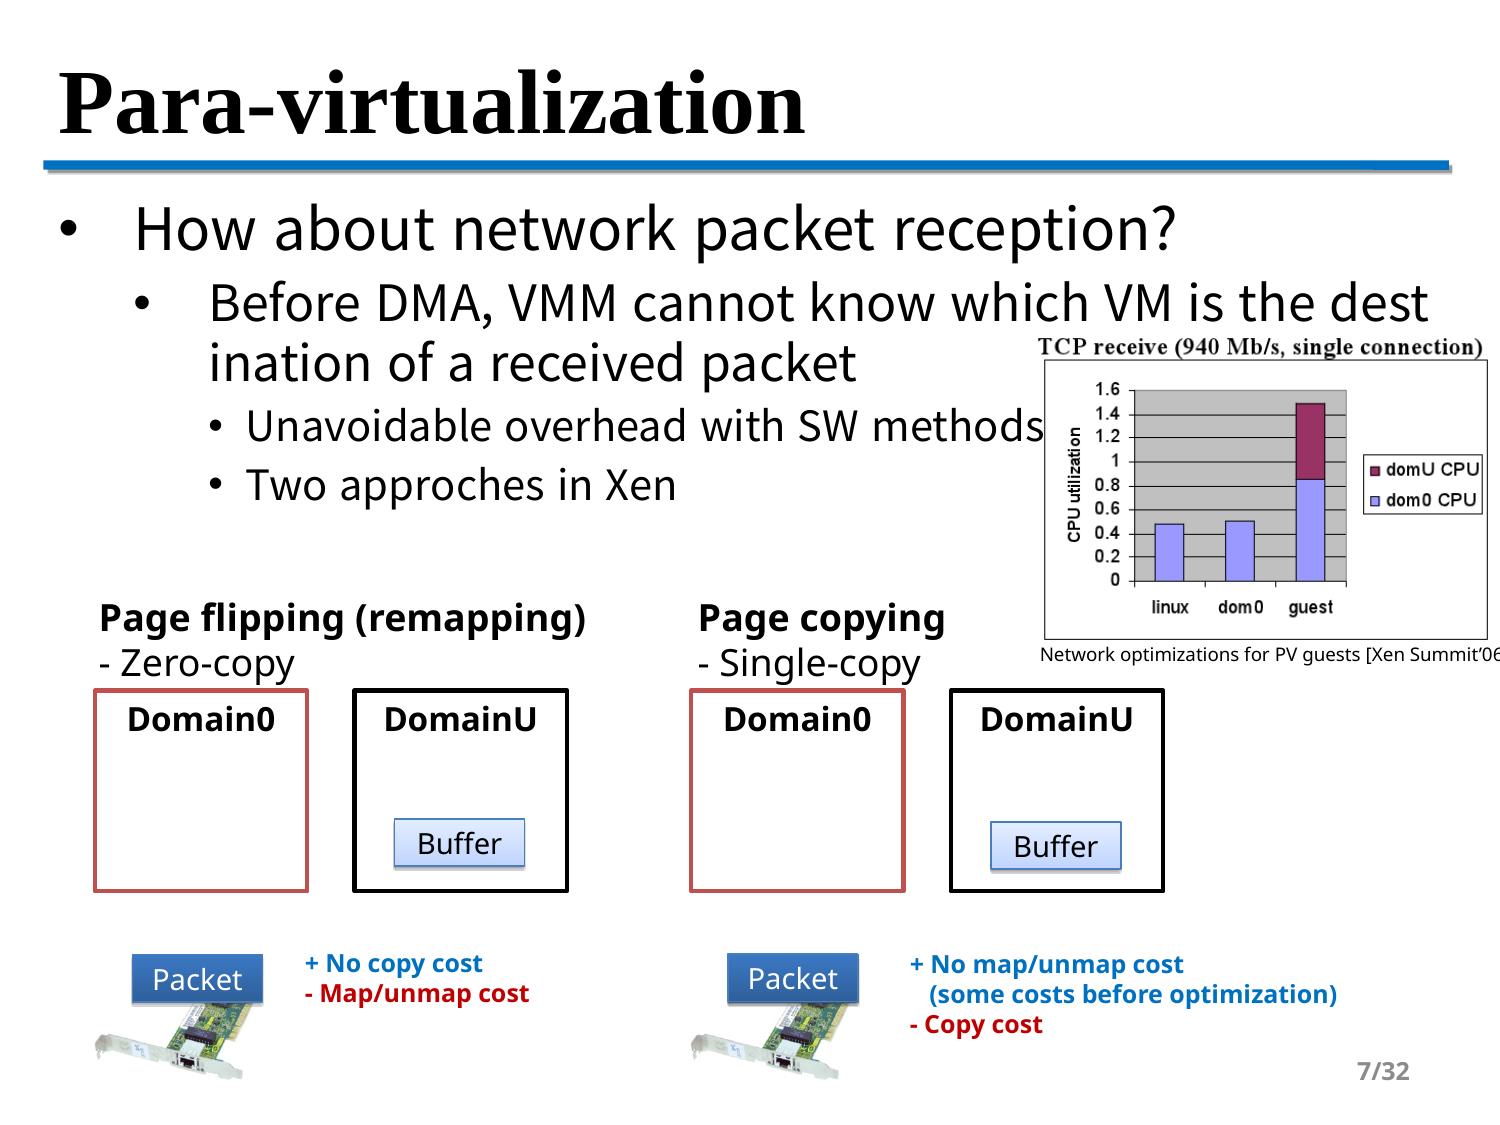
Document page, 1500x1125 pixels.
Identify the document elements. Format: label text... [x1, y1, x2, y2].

text_box Domain0 [690, 692, 904, 892]
slide_number <number>/32 [1074, 1042, 1425, 1103]
text_box + No map/unmap cost (some costs before optimization) - Copy cost [895, 940, 1353, 1046]
text_box Page copying - Single-copy [682, 586, 962, 692]
text_box Buffer [990, 821, 1121, 870]
text_box DomainU [950, 690, 1164, 892]
text_box Domain0 [94, 692, 308, 892]
picture [1449, 331, 1495, 634]
text_box + No copy cost - Map/unmap cost [289, 940, 545, 1016]
text_box DomainU [354, 692, 568, 892]
text_box Page flipping (remapping) - Zero-copy [84, 586, 602, 692]
text_box Packet [132, 954, 263, 1002]
text_box Buffer [394, 818, 525, 867]
picture [89, 962, 266, 1094]
text_box Packet [727, 954, 858, 1002]
text_box Network optimizations for PV guests [Xen Summit’06] [1024, 634, 1500, 673]
list How about network packet reception? Before DMA, VMM cannot know which VM is the destination of a received packet Unavoidable overhead with SW methods Two approches in Xen [43, 184, 1449, 1012]
title Para-virtualization [43, 21, 1449, 173]
picture [685, 962, 862, 1094]
